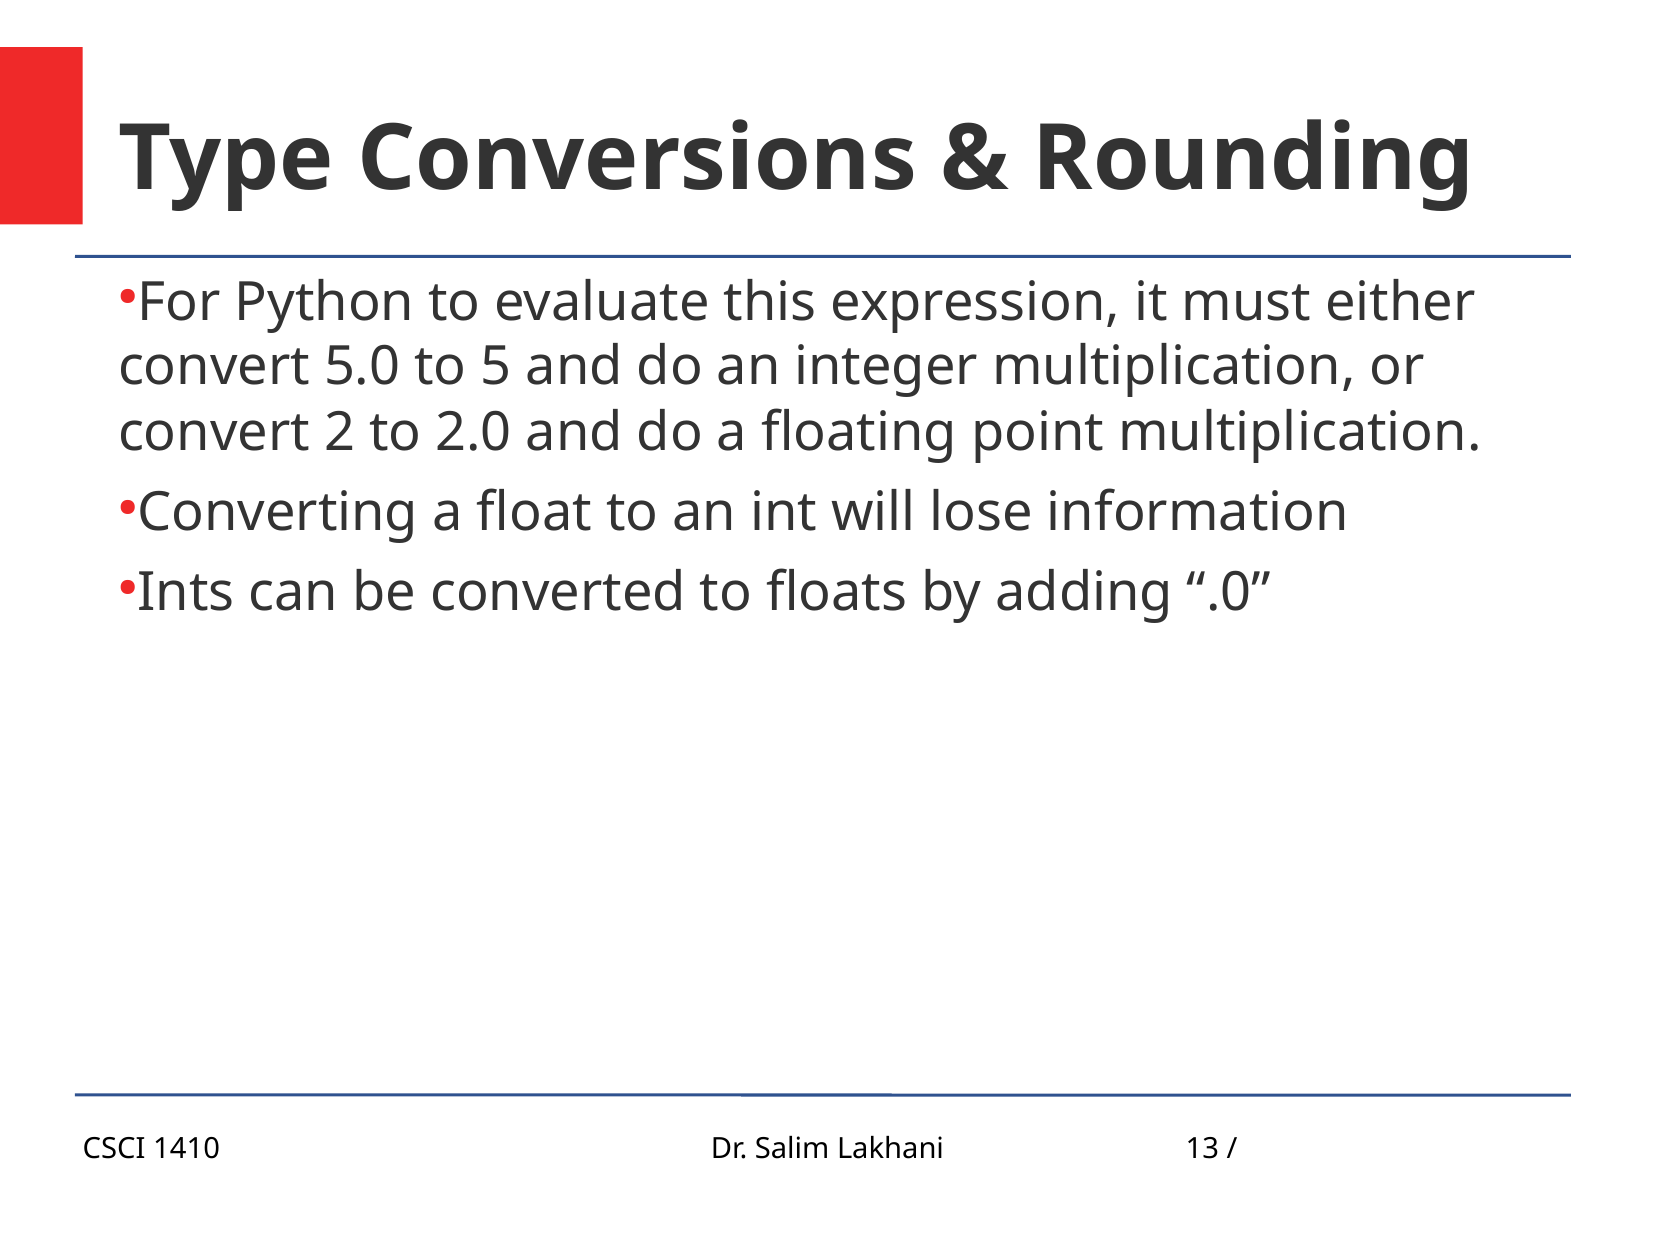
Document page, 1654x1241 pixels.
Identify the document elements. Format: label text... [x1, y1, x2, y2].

title Type Conversions & Rounding [118, 49, 1571, 257]
text_box CSCI 1410 [82, 1129, 468, 1216]
list For Python to evaluate this expression, it must either convert 5.0 to 5 and do an integer multiplication, or convert 2 to 2.0 and do a floating point multiplication. Converting a float to an int will lose information Ints can be converted to floats by adding “.0” [118, 265, 1536, 1081]
text_box / [1185, 1129, 1571, 1216]
text_box Dr. Salim Lakhani [565, 1129, 1090, 1216]
